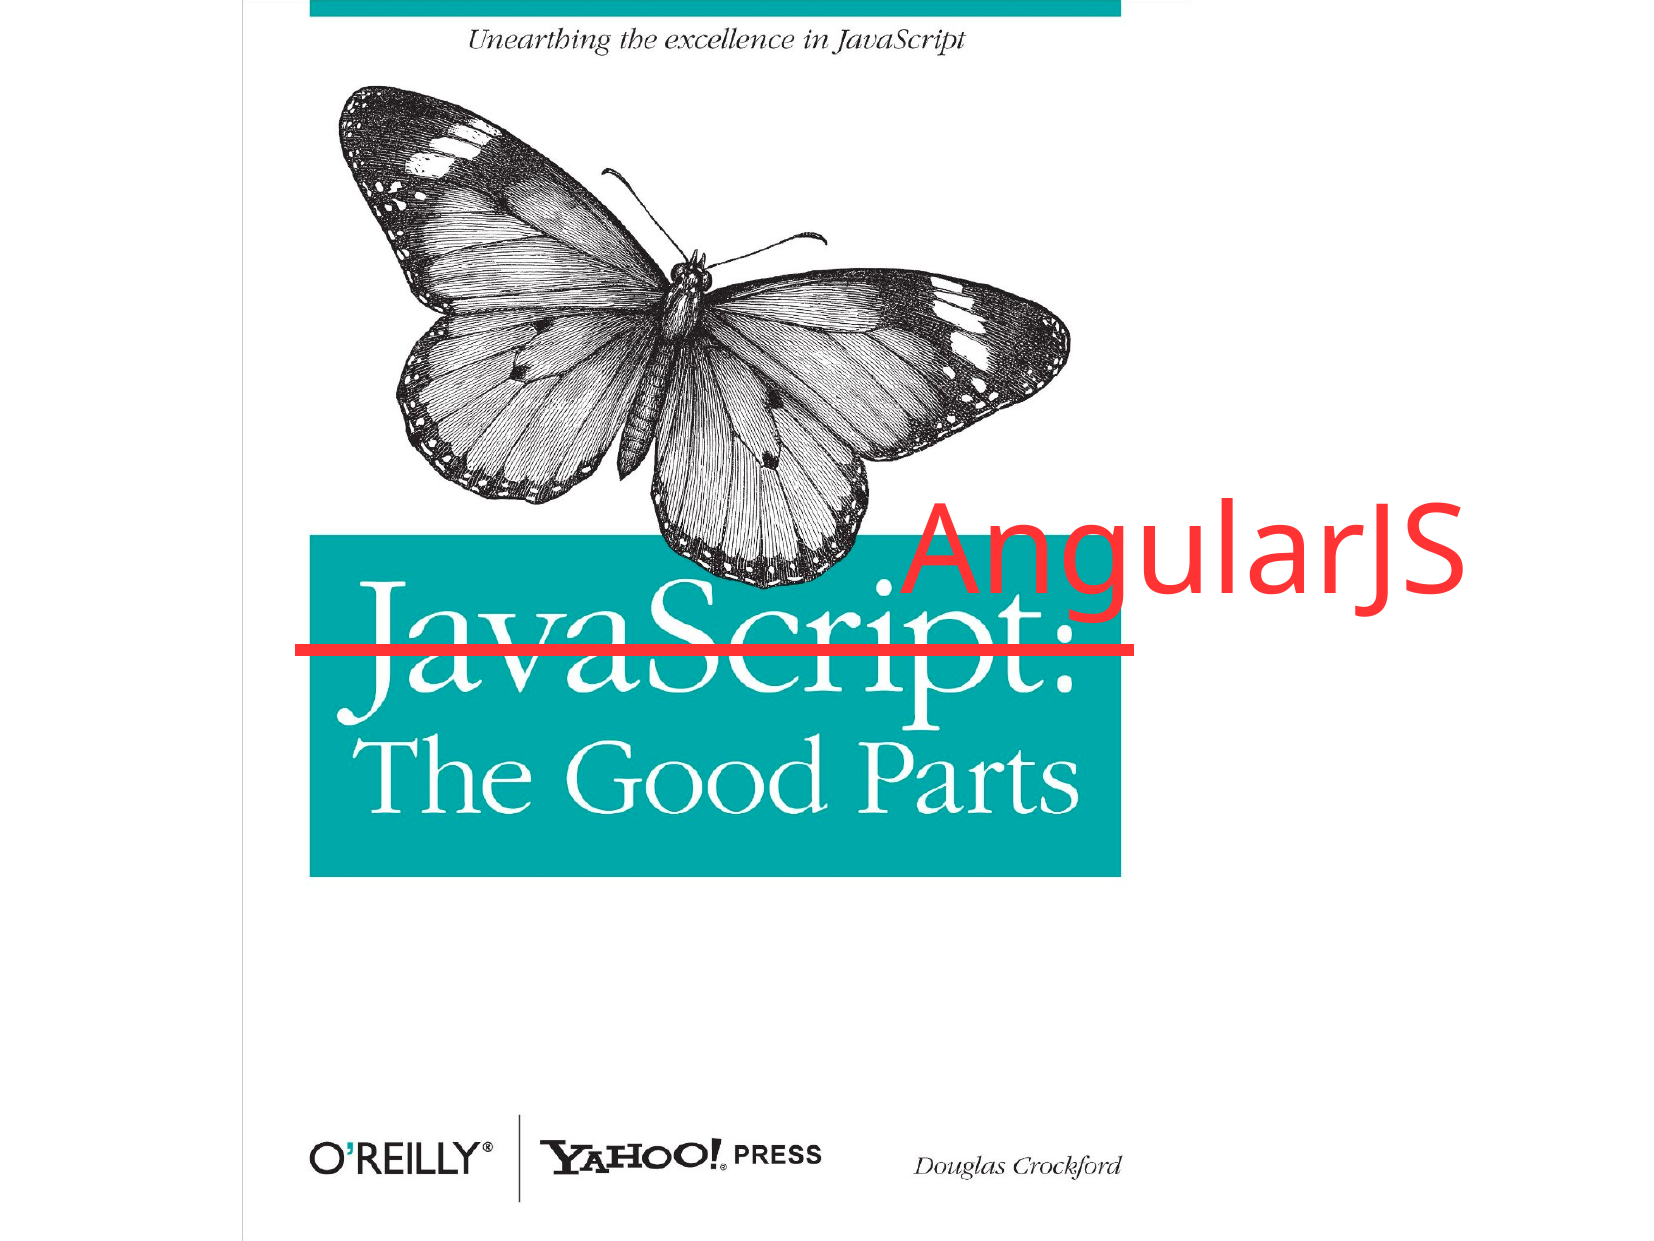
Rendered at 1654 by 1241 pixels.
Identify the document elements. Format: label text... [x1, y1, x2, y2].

text_box AngularJS [885, 452, 1654, 638]
picture [94, 0, 1335, 1241]
